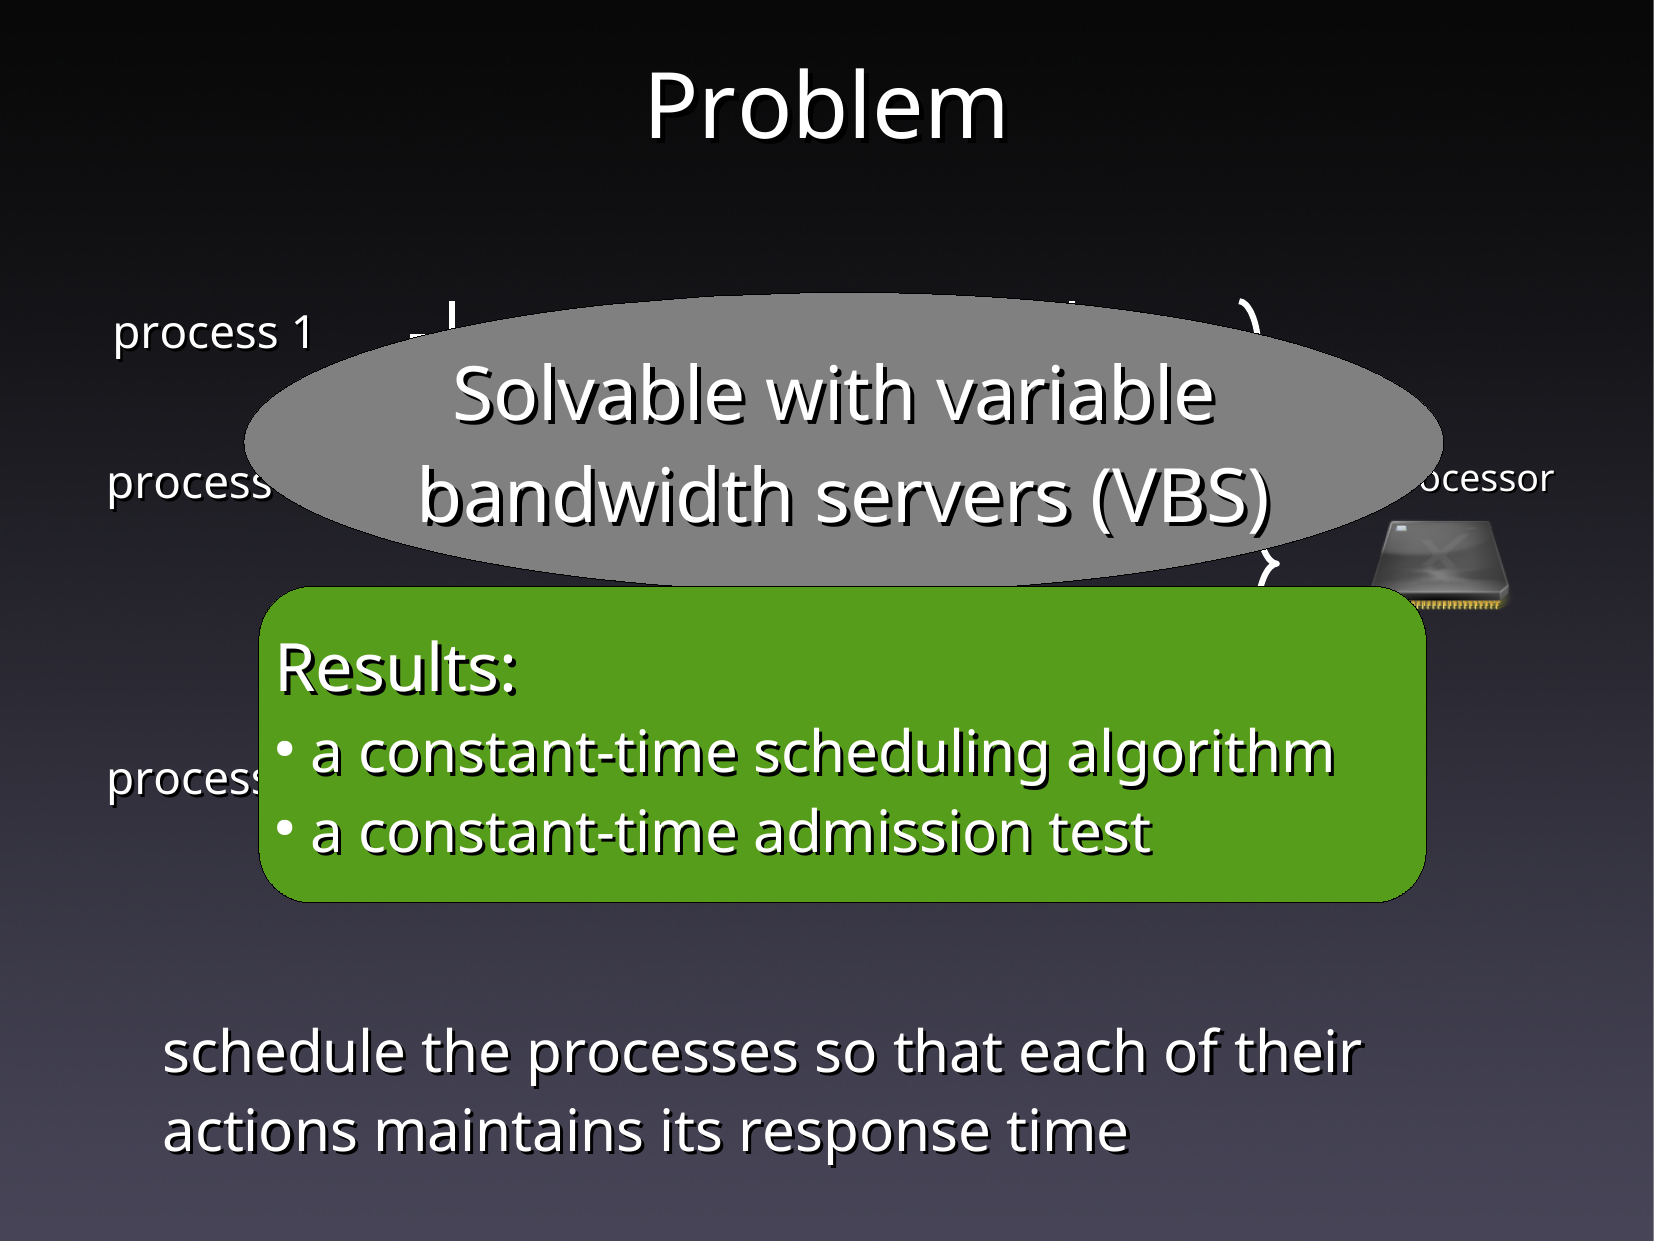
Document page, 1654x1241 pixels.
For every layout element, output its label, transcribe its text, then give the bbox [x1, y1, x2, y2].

text_box Results: a constant-time scheduling algorithm a constant-time admission test [258, 586, 1427, 903]
text_box process 1 [112, 300, 338, 362]
text_box process 2 [106, 450, 310, 512]
picture [0, 0, 1654, 1241]
text_box schedule the processes so that each of their actions maintains its response time [162, 1009, 1323, 1166]
text_box uniprocessor [1395, 451, 1577, 503]
text_box Solvable with variable bandwidth servers (VBS) [243, 292, 1444, 586]
title Problem [120, 0, 1533, 208]
text_box process n [106, 745, 258, 808]
